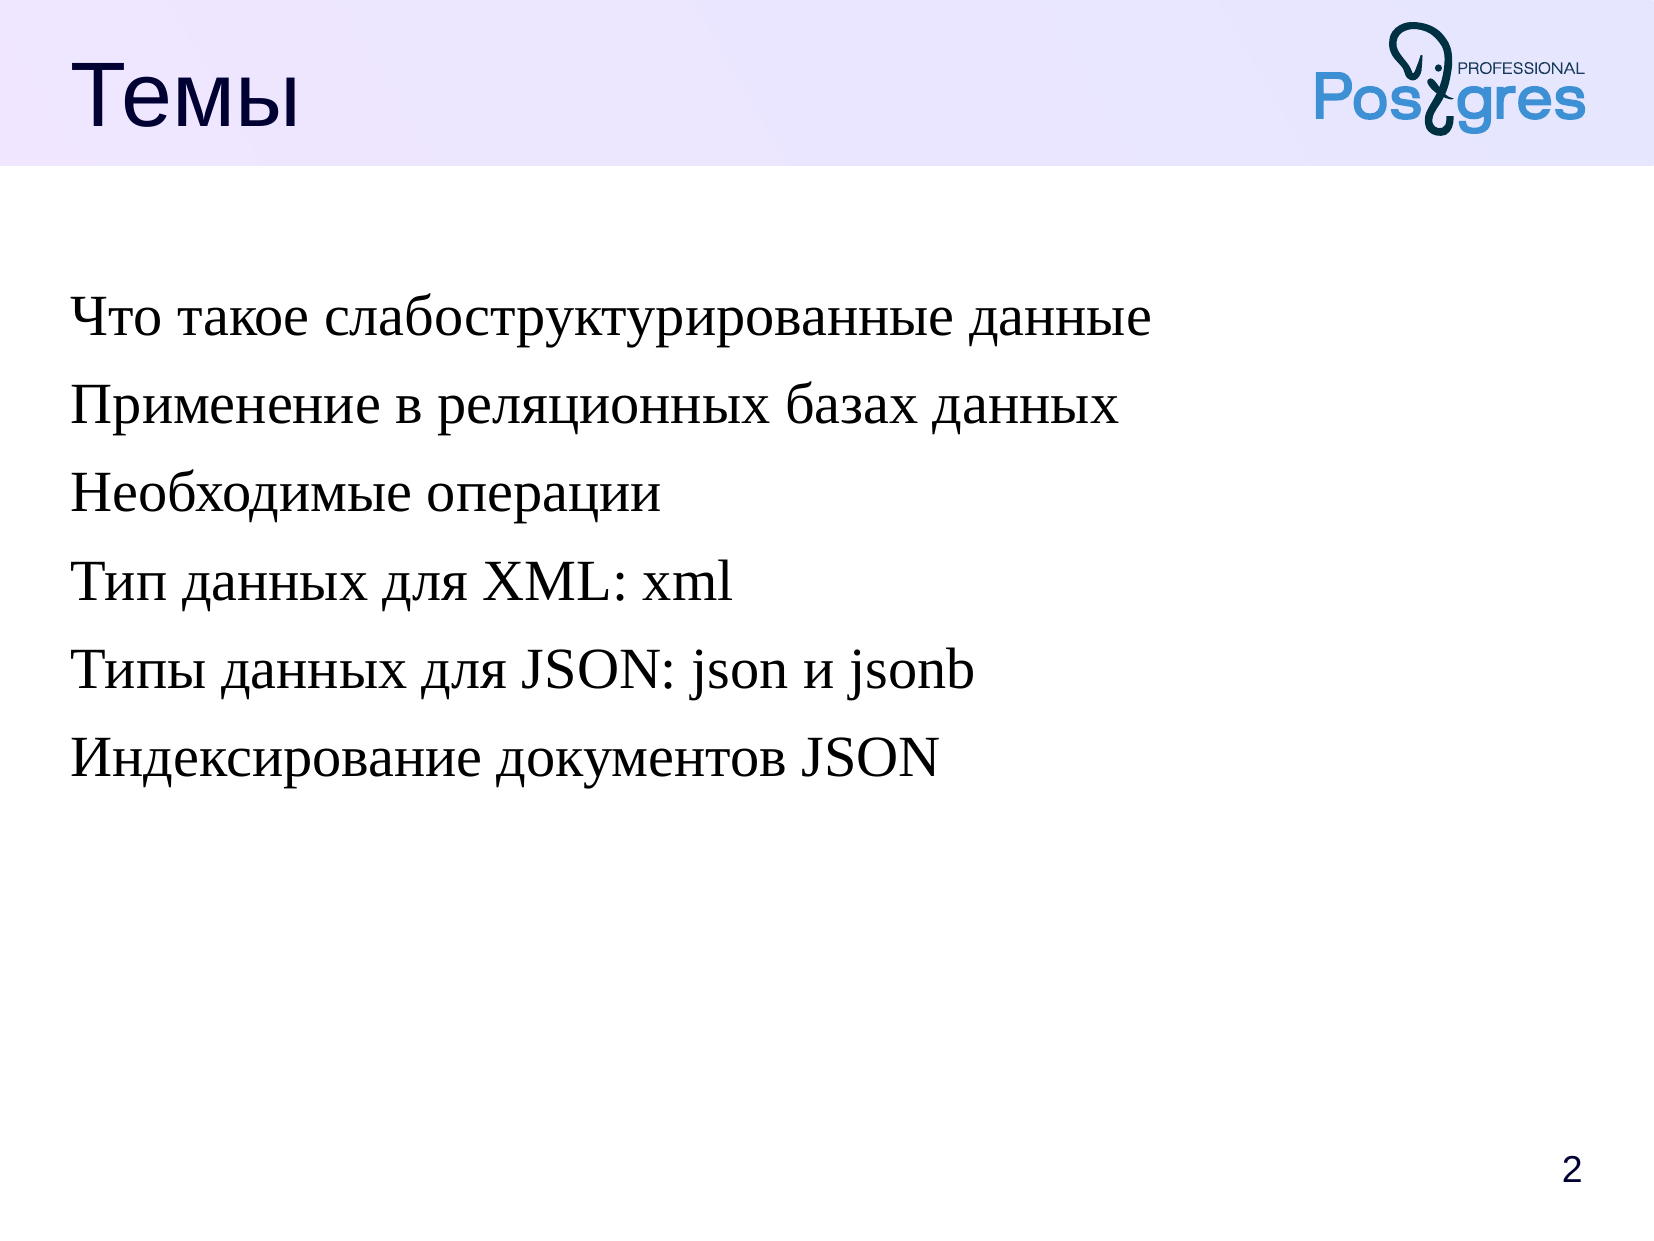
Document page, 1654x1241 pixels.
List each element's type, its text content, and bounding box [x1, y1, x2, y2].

list Что такое слабоструктурированные данные Применение в реляционных базах данных Необходимые операции Тип данных для XML: xml Типы данных для JSON: json и jsonb Индексирование документов JSON [70, 283, 1583, 1141]
title Темы [70, 43, 1241, 147]
